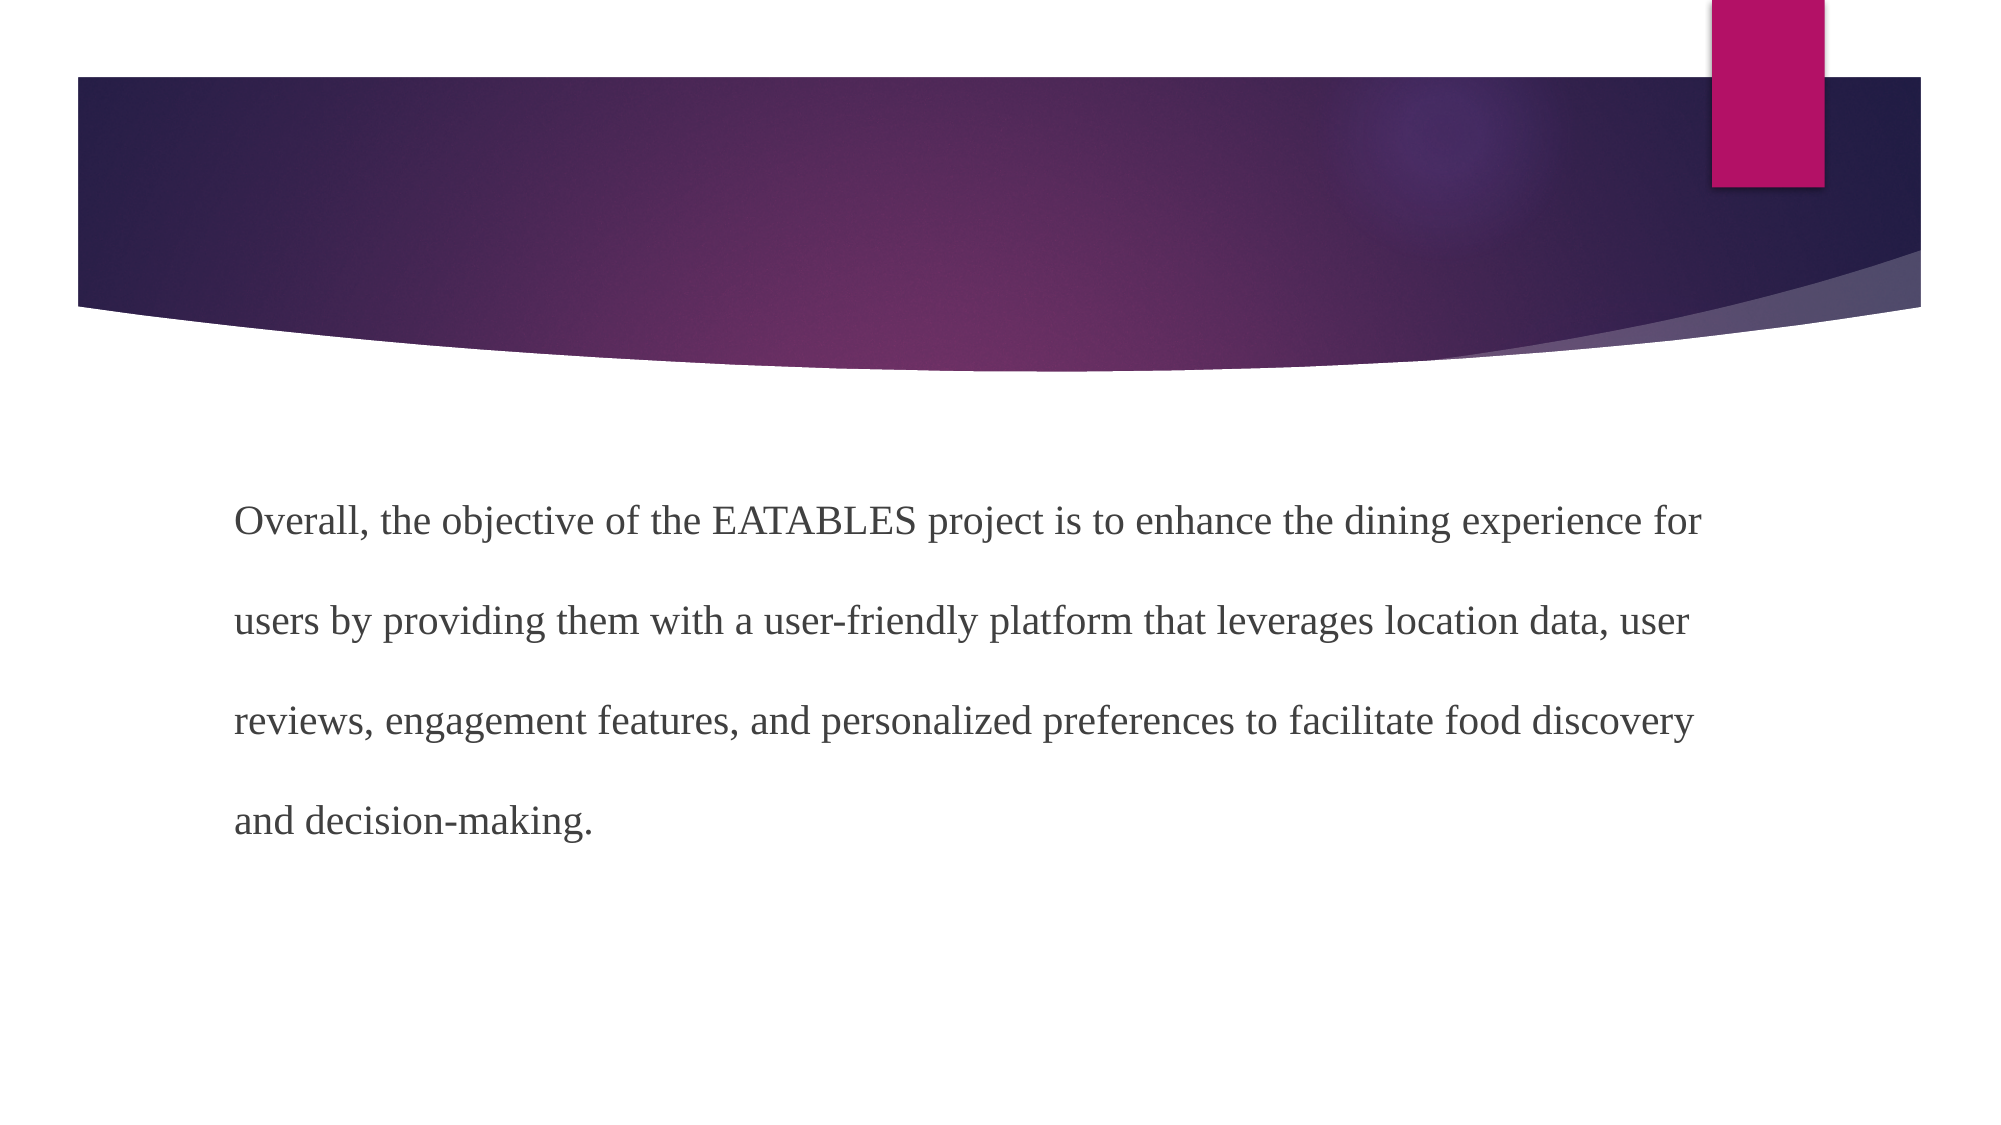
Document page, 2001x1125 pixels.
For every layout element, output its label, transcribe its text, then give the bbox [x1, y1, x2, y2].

picture [79, 78, 1920, 371]
table_cell Success [1521, 315, 1734, 354]
list Overall, the objective of the EATABLES project is to enhance the dining experience for users by providing them with a user-friendly platform that leverages location data, user reviews, engagement features, and personalized preferences to facilitate food discovery and decision-making. [219, 435, 1781, 1002]
